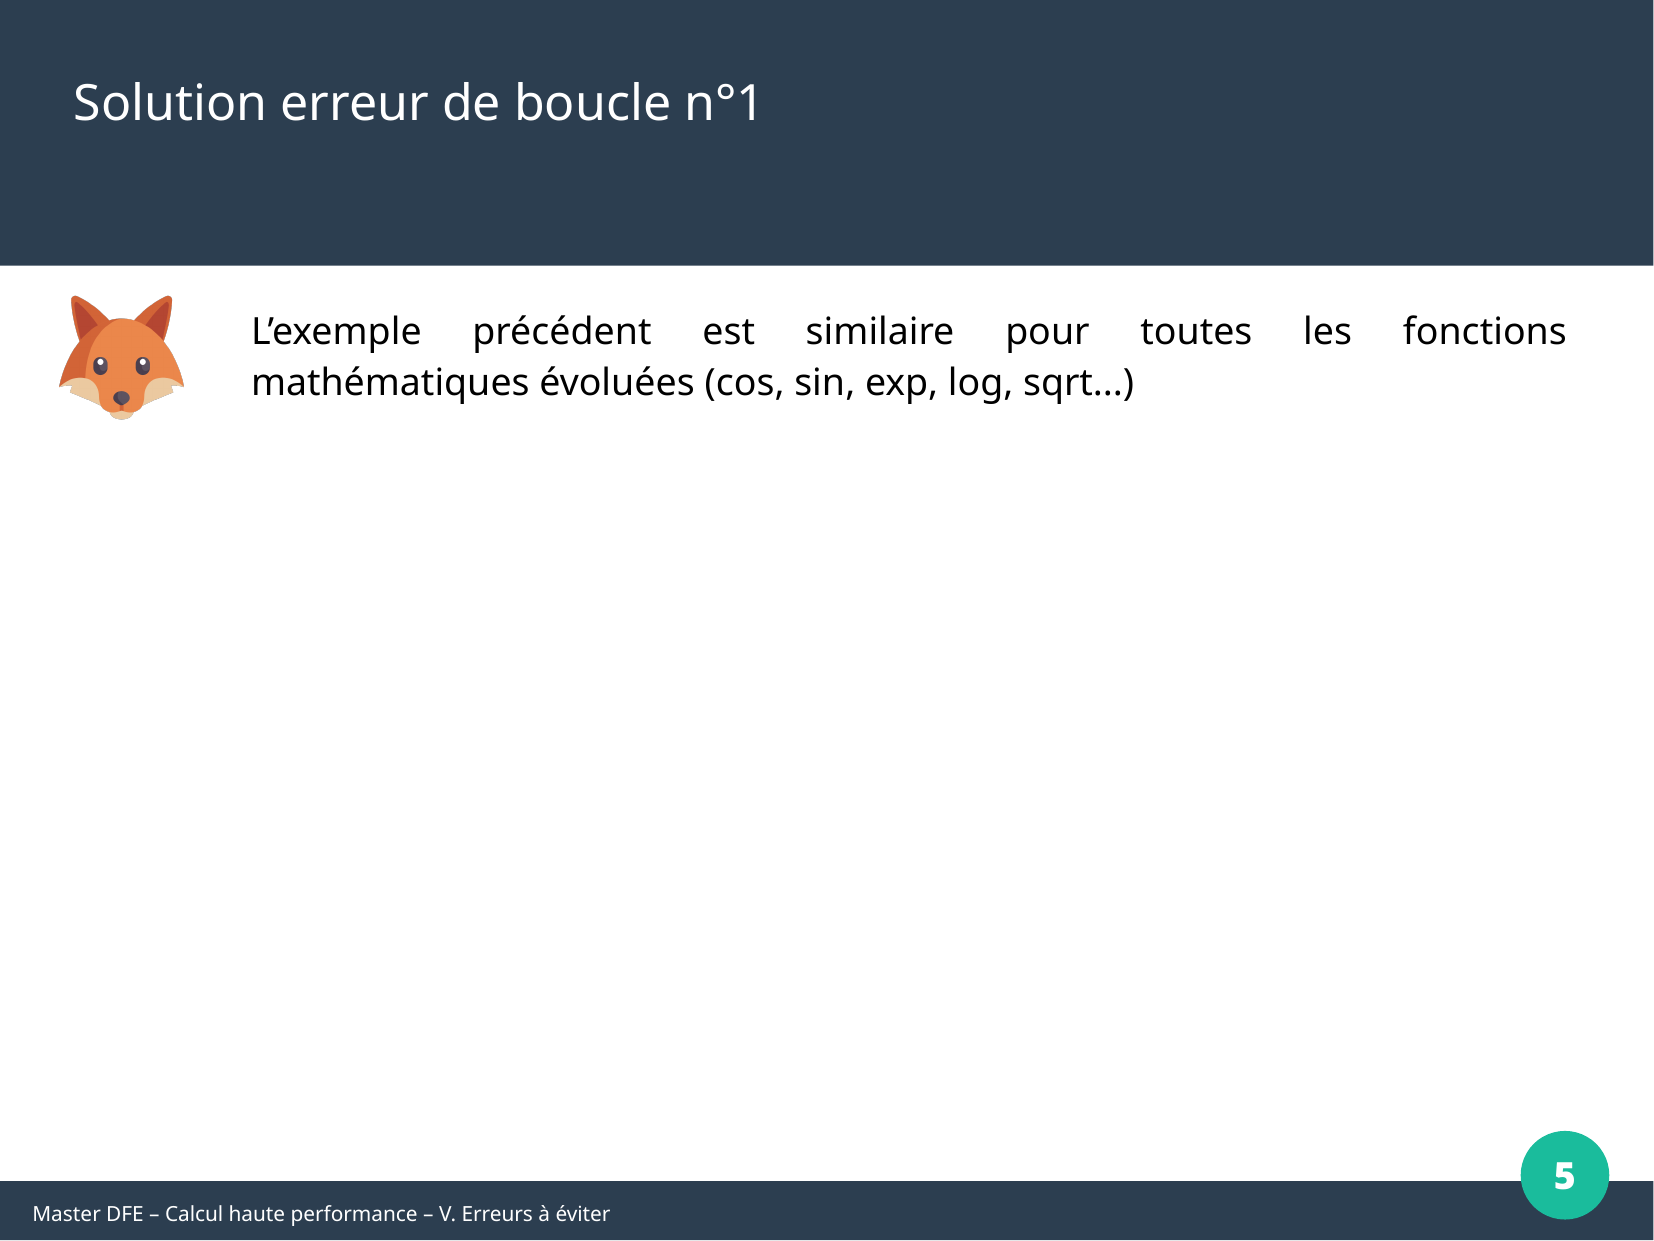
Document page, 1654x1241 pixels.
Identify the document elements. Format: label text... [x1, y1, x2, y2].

picture [59, 295, 184, 420]
text_box L’exemple précédent est similaire pour toutes les fonctions mathématiques évoluées (cos, sin, exp, log, sqrt...) [236, 297, 1583, 414]
text_box Solution erreur de boucle n°1 [59, 59, 1619, 209]
text_box Master DFE – Calcul haute performance – V. Erreurs à éviter [17, 1191, 1436, 1235]
